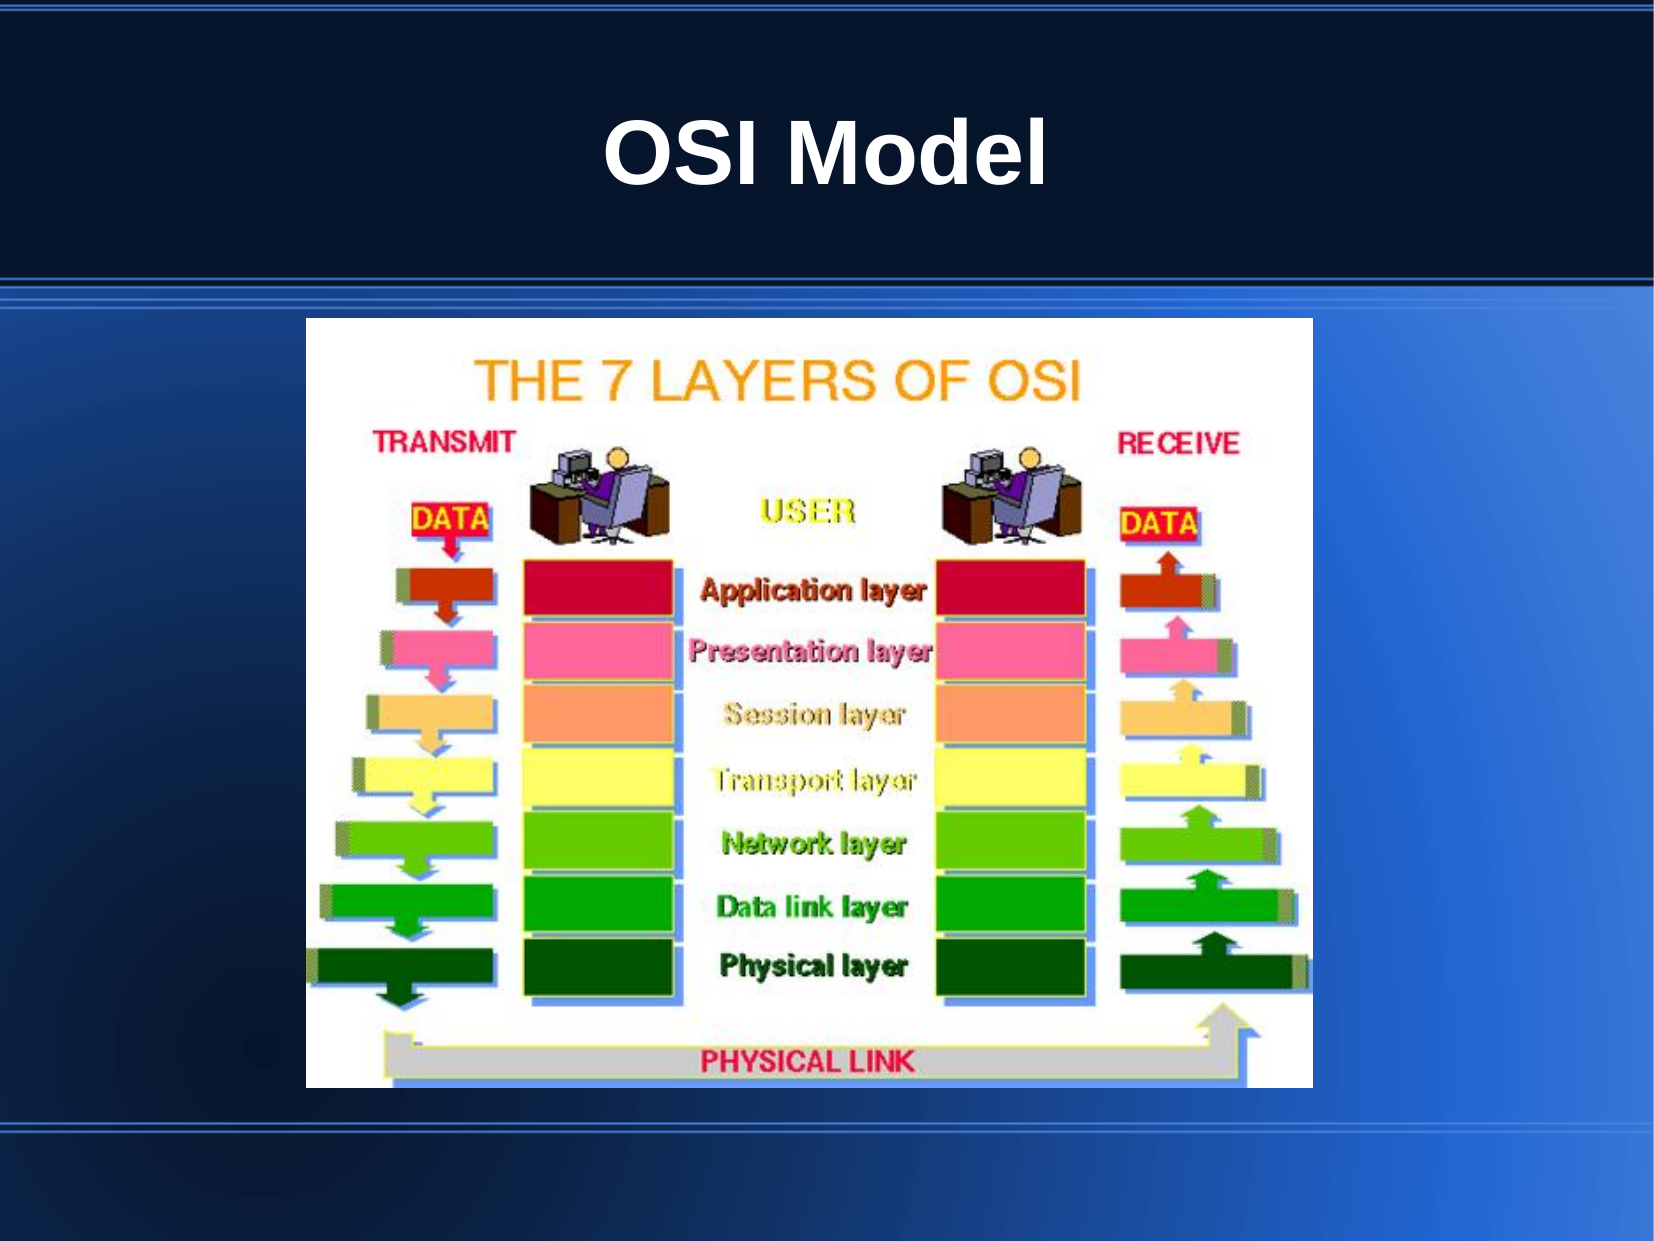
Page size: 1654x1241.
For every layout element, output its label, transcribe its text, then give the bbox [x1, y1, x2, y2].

title OSI Model [82, 56, 1571, 250]
picture [0, 0, 1654, 1241]
